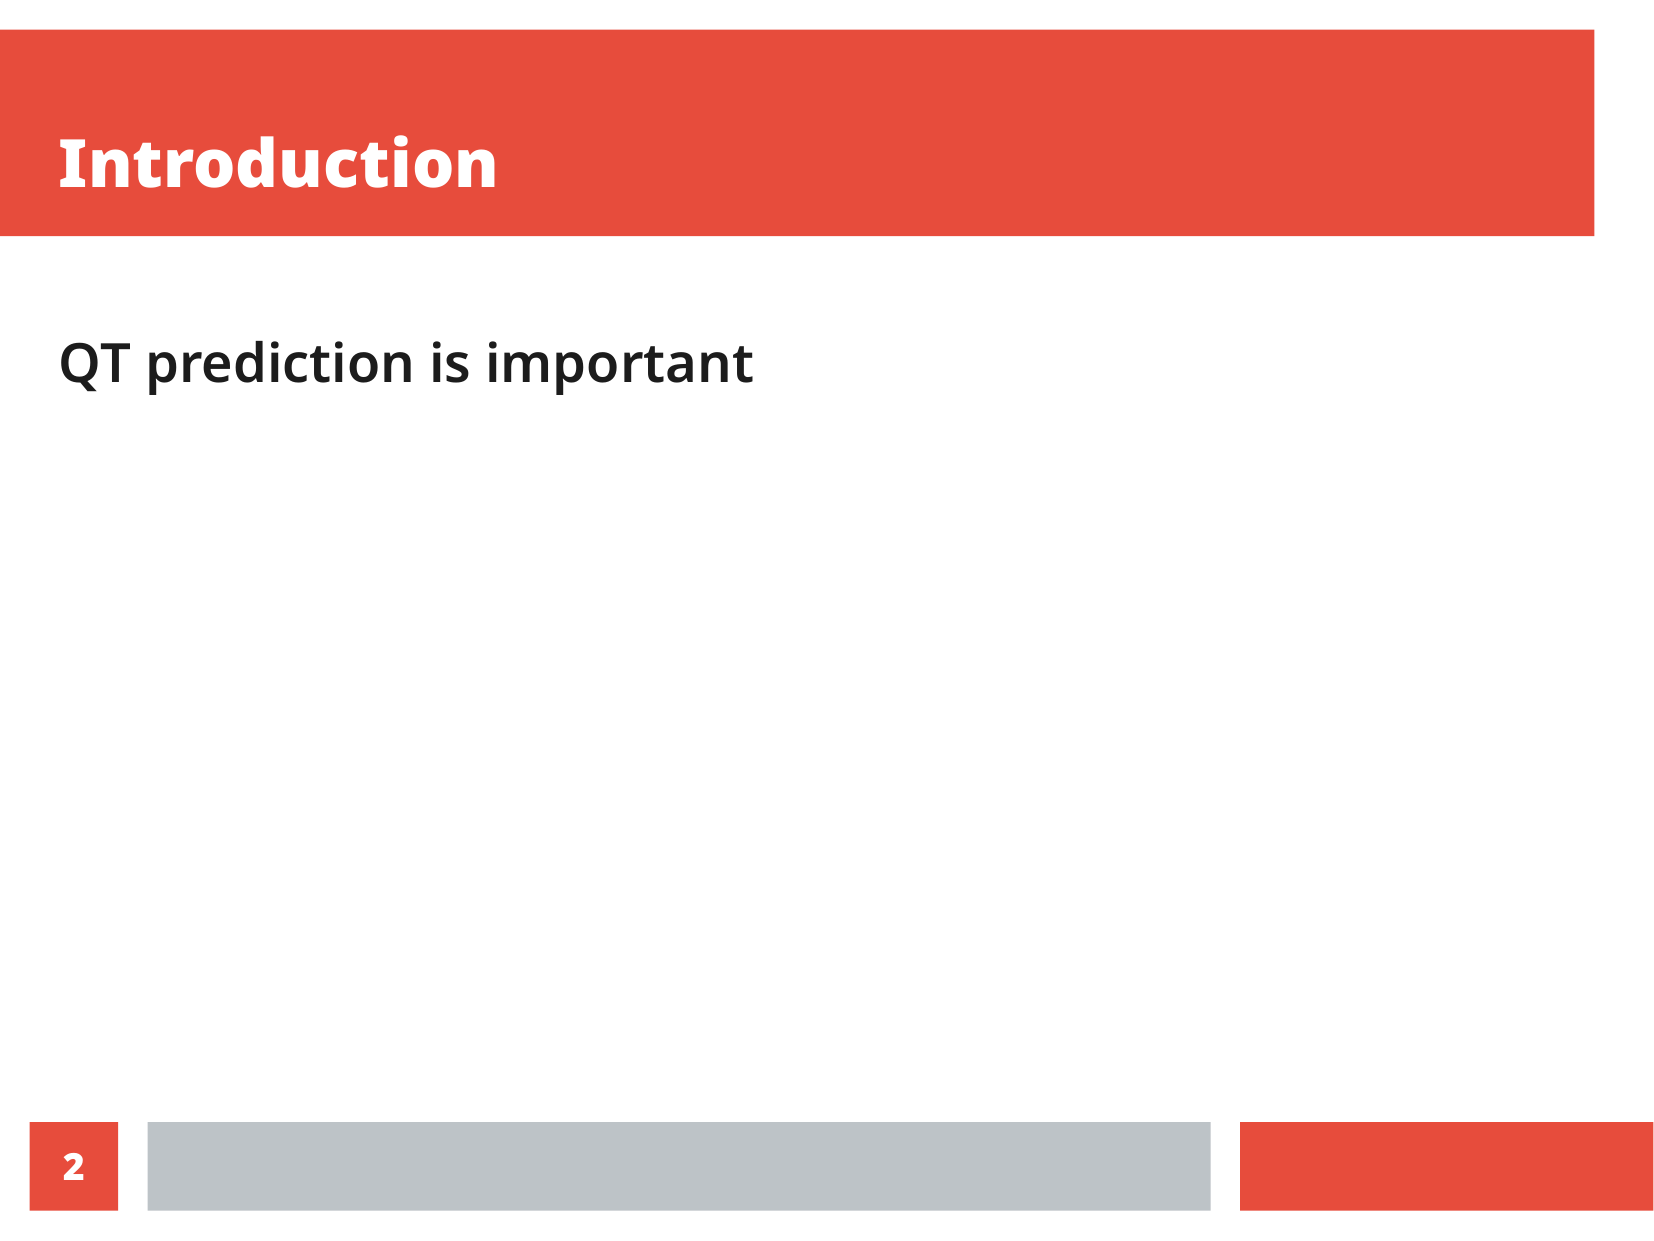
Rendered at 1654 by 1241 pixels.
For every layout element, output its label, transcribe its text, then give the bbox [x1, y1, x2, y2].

title Introduction [59, 59, 1595, 207]
list QT prediction is important [59, 324, 1565, 1093]
